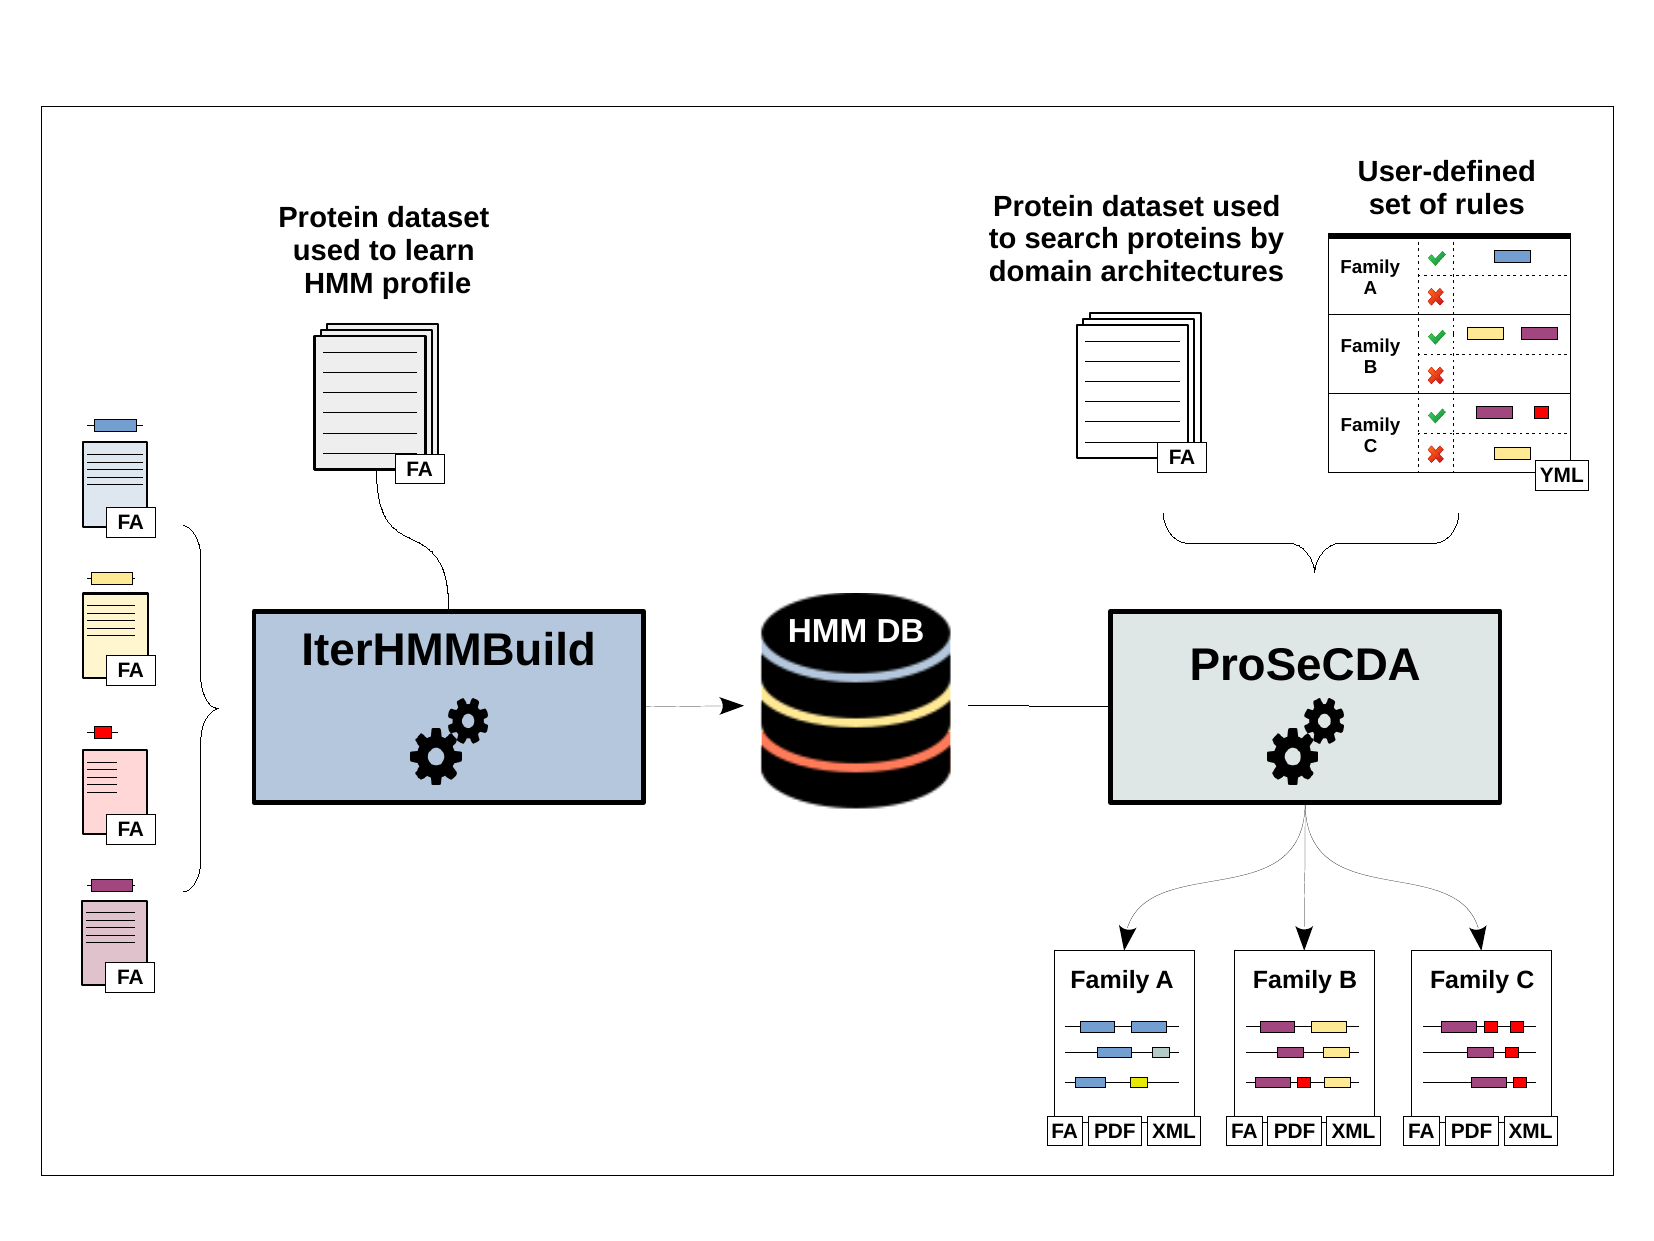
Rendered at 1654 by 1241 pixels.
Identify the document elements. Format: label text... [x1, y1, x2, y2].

text_box [1467, 1047, 1494, 1058]
text_box Family A [1049, 958, 1195, 1002]
text_box FA [1226, 1116, 1263, 1146]
text_box [1324, 1077, 1351, 1088]
text_box FA [395, 454, 445, 484]
text_box PDF [1445, 1116, 1499, 1146]
text_box [1441, 1021, 1477, 1033]
text_box [1494, 447, 1531, 460]
text_box PDF [1267, 1116, 1322, 1146]
text_box [1476, 406, 1513, 419]
text_box [91, 572, 133, 585]
text_box [1260, 1021, 1295, 1033]
text_box [1297, 1077, 1311, 1088]
text_box [1255, 1077, 1291, 1088]
text_box ProSeCDA [1110, 611, 1501, 803]
text_box PDF [1088, 1116, 1142, 1146]
picture [1424, 402, 1449, 429]
picture [744, 593, 969, 818]
text_box FA [1047, 1116, 1083, 1146]
text_box [94, 419, 137, 432]
text_box [1131, 1021, 1167, 1033]
text_box FA [105, 962, 155, 993]
text_box Family C [1322, 406, 1419, 464]
text_box [1471, 1077, 1507, 1088]
text_box [1097, 1047, 1132, 1058]
text_box YML [1535, 460, 1589, 491]
text_box FA [1403, 1116, 1440, 1146]
text_box [1311, 1021, 1347, 1033]
text_box [1484, 1021, 1498, 1033]
text_box [1534, 406, 1549, 419]
text_box Family C [1410, 958, 1555, 1002]
text_box [1152, 1047, 1170, 1058]
text_box [1521, 327, 1558, 340]
picture [1422, 439, 1450, 469]
text_box XML [1326, 1116, 1381, 1146]
text_box [82, 442, 148, 527]
text_box [82, 900, 148, 985]
text_box FA [106, 655, 156, 686]
text_box XML [1147, 1116, 1201, 1146]
text_box Family A [1322, 248, 1328, 306]
text_box Protein dataset used to learn HMM profile [206, 193, 562, 340]
picture [410, 698, 488, 785]
text_box [82, 593, 148, 678]
text_box [1494, 250, 1531, 263]
text_box User-defined set of rules [1322, 147, 1571, 229]
text_box [314, 340, 439, 470]
text_box [82, 750, 148, 835]
text_box [1277, 1047, 1304, 1058]
text_box [1080, 1021, 1115, 1033]
picture [1422, 360, 1450, 391]
text_box [1513, 1077, 1527, 1088]
picture [1424, 244, 1449, 271]
text_box FA [106, 507, 156, 538]
text_box Family B [1232, 958, 1378, 1002]
text_box [1076, 312, 1201, 459]
text_box FA [106, 814, 156, 845]
picture [1424, 323, 1449, 350]
text_box [1075, 1077, 1106, 1088]
text_box XML [1504, 1116, 1558, 1146]
picture [1422, 282, 1450, 312]
text_box [91, 879, 133, 892]
text_box [1323, 1047, 1350, 1058]
text_box Protein dataset used to search proteins by domain architectures [962, 182, 1312, 296]
text_box Family A [1329, 248, 1418, 306]
text_box Family B [1322, 327, 1418, 385]
text_box FA [1157, 442, 1207, 473]
text_box [1510, 1021, 1524, 1033]
text_box HMM DB [761, 604, 951, 662]
text_box [1130, 1077, 1148, 1088]
text_box [94, 726, 112, 739]
text_box IterHMMBuild [253, 611, 644, 803]
text_box [1505, 1047, 1519, 1058]
text_box [1467, 327, 1504, 340]
picture [1267, 698, 1344, 785]
